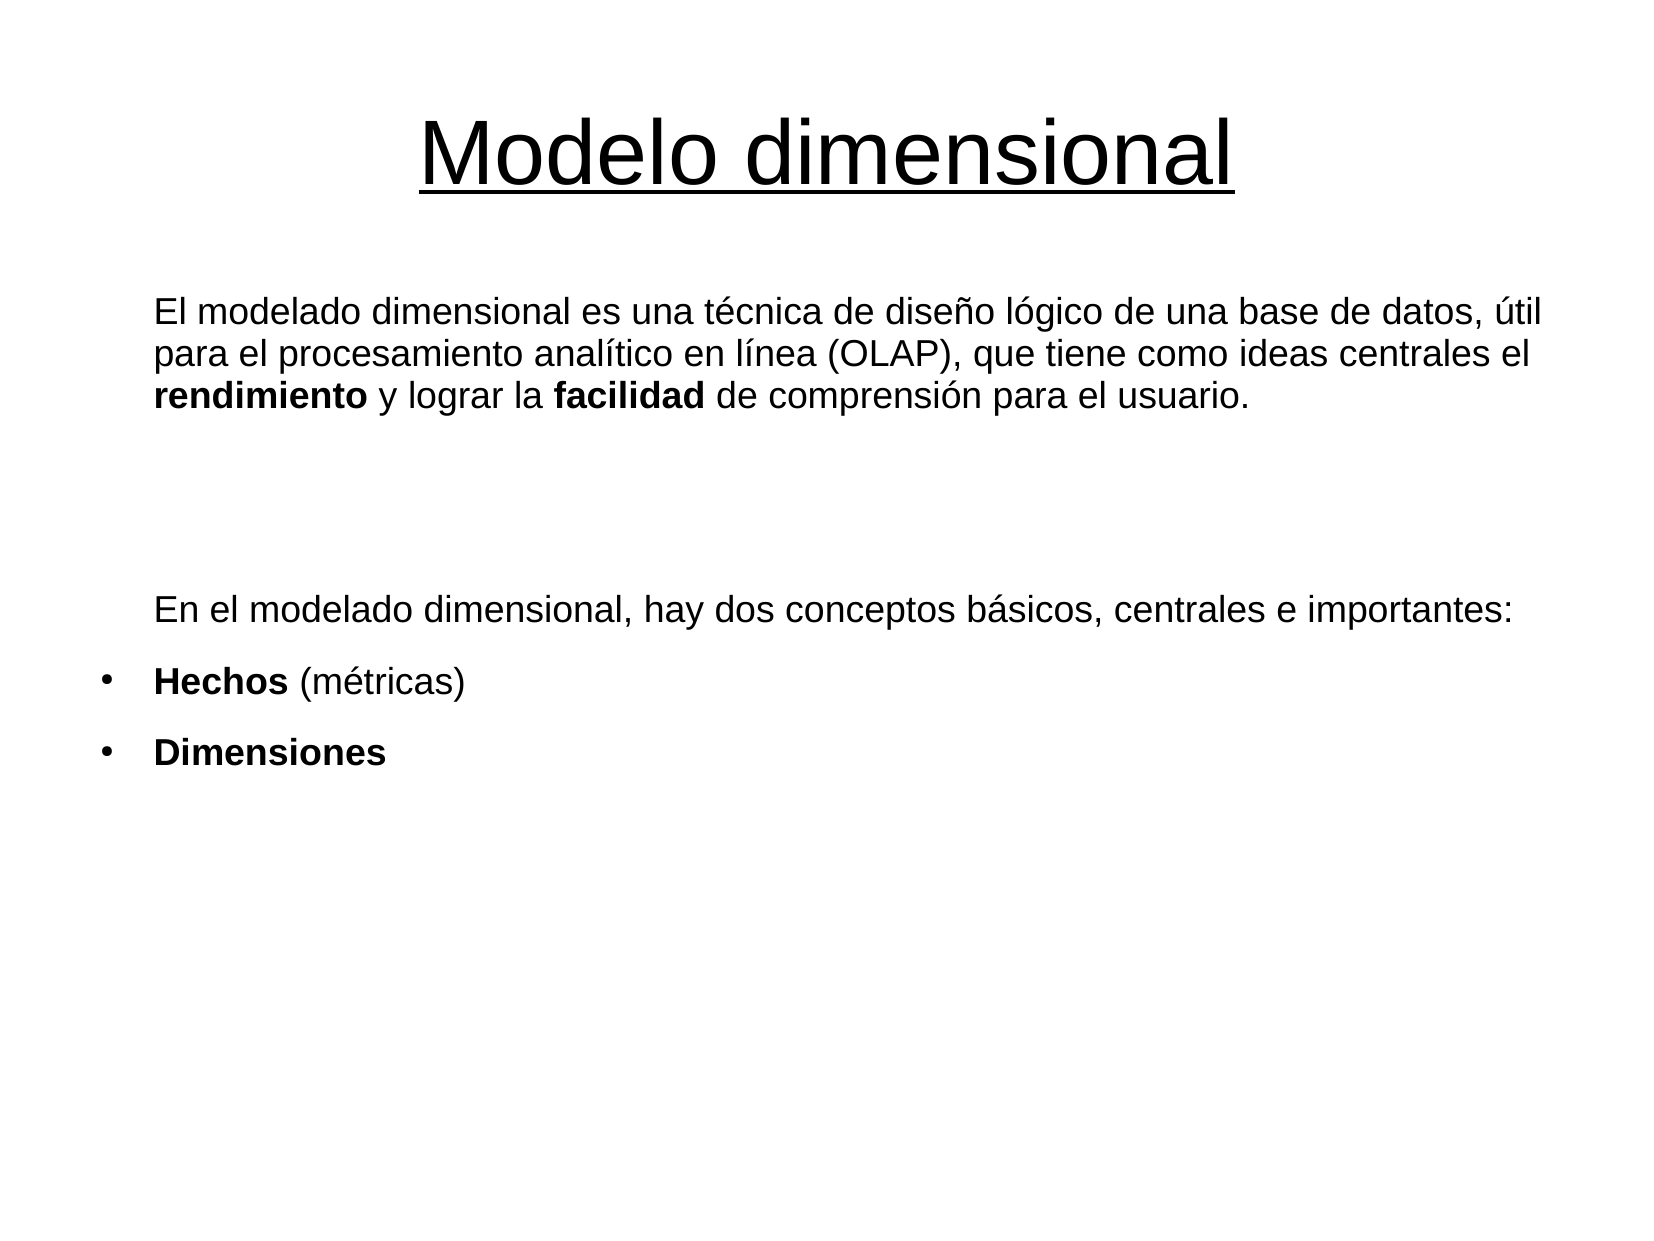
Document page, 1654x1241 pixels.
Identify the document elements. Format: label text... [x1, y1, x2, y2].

title Modelo dimensional [82, 49, 1571, 257]
list El modelado dimensional es una técnica de diseño lógico de una base de datos, útil para el procesamiento analítico en línea (OLAP), que tiene como ideas centrales el rendimiento y lograr la facilidad de comprensión para el usuario. En el modelado dimensional, hay dos conceptos básicos, centrales e importantes: Hechos (métricas) Dimensiones [82, 290, 1571, 1010]
